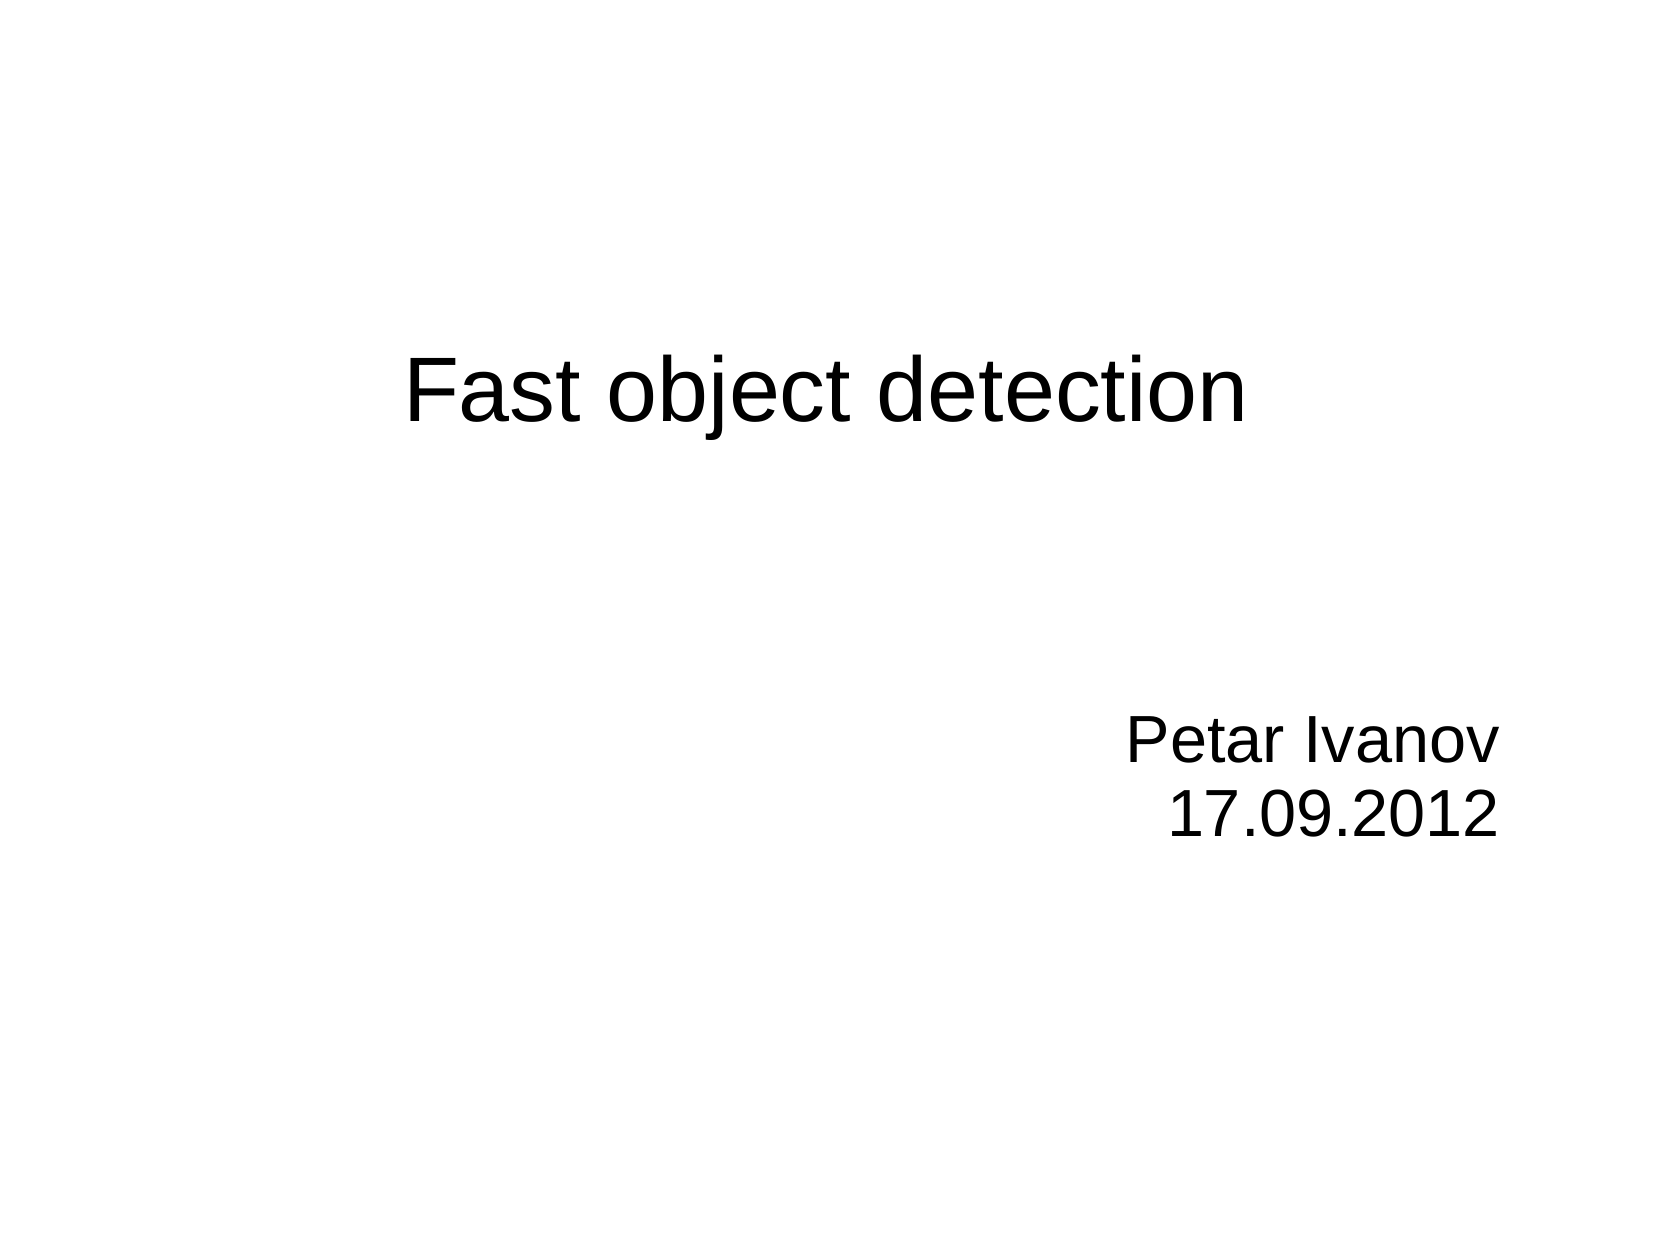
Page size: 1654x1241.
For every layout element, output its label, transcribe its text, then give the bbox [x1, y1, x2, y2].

title Fast object detection [82, 286, 1571, 494]
subtitle Petar Ivanov 17.09.2012 [907, 701, 1501, 852]
